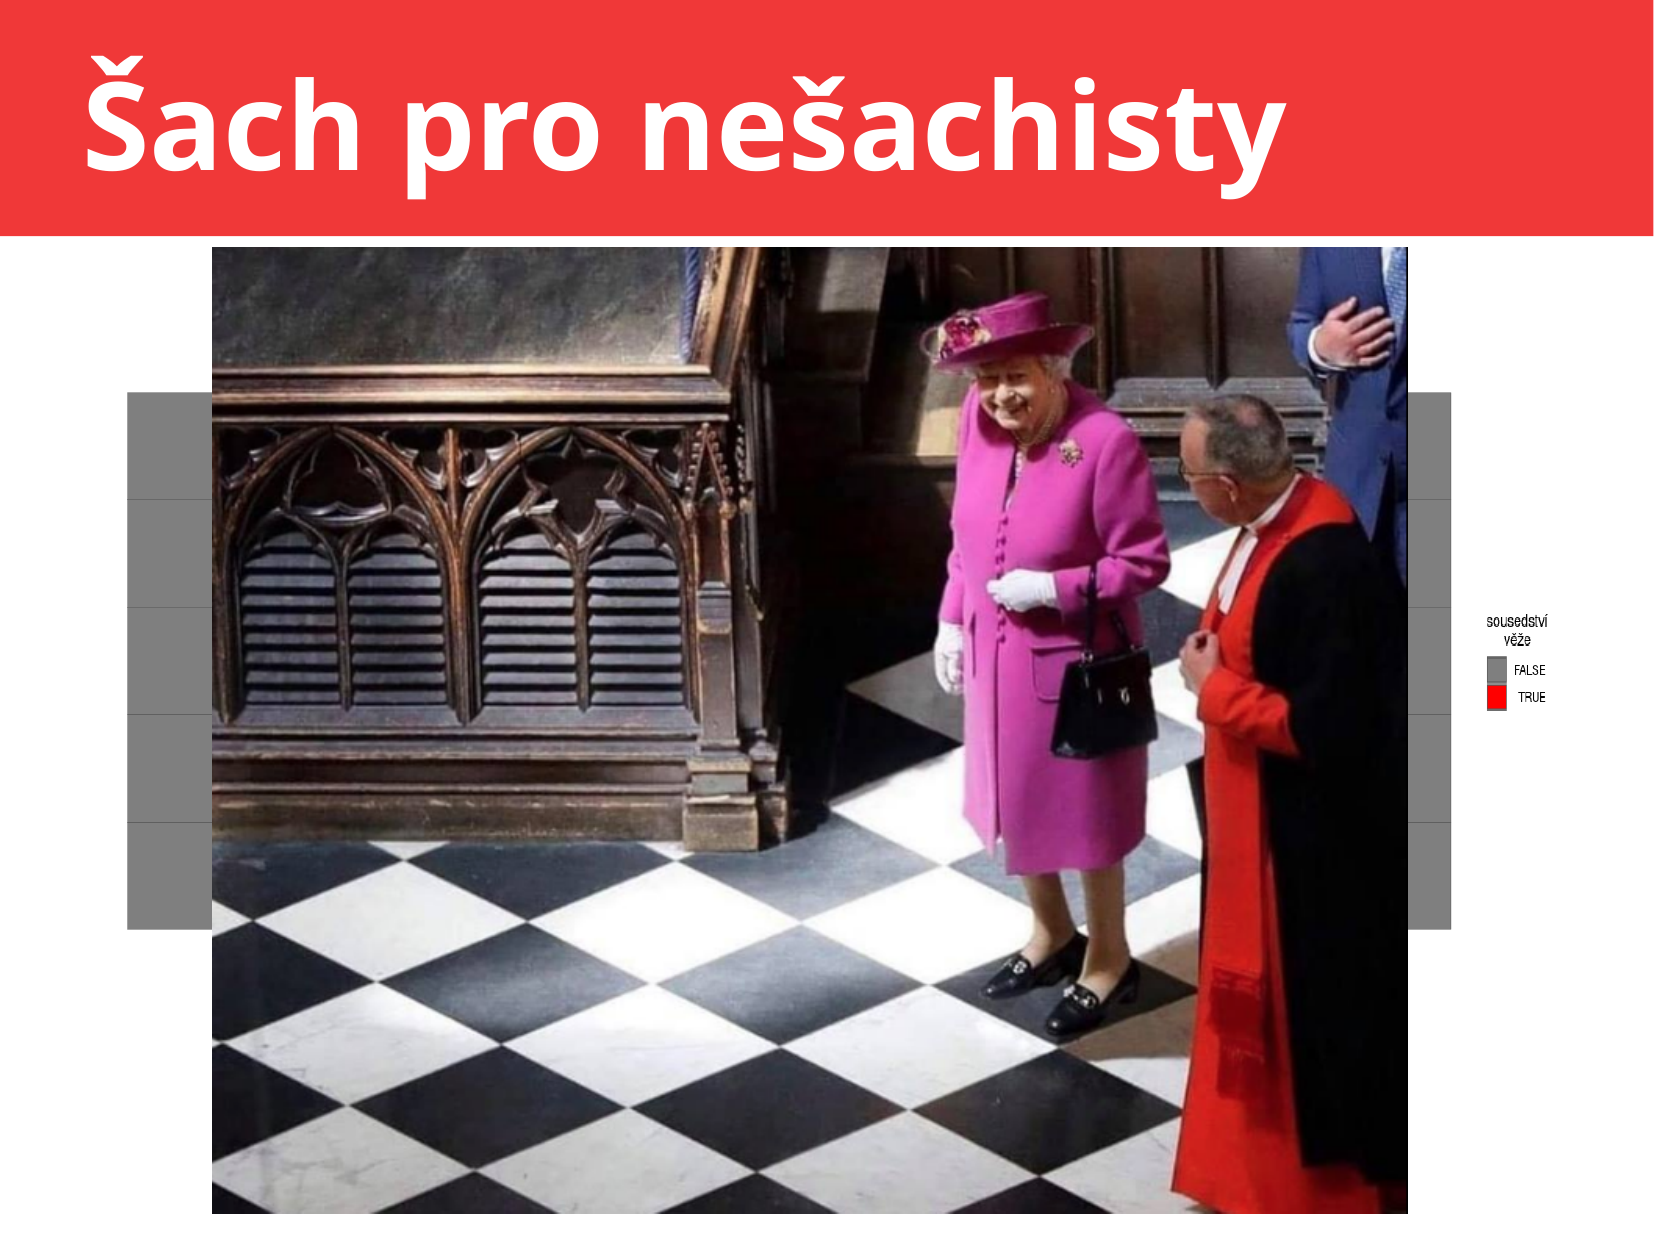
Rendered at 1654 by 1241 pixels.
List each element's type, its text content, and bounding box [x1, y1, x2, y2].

picture [82, 247, 1564, 1214]
title Šach pro nešachisty [82, 19, 1571, 227]
